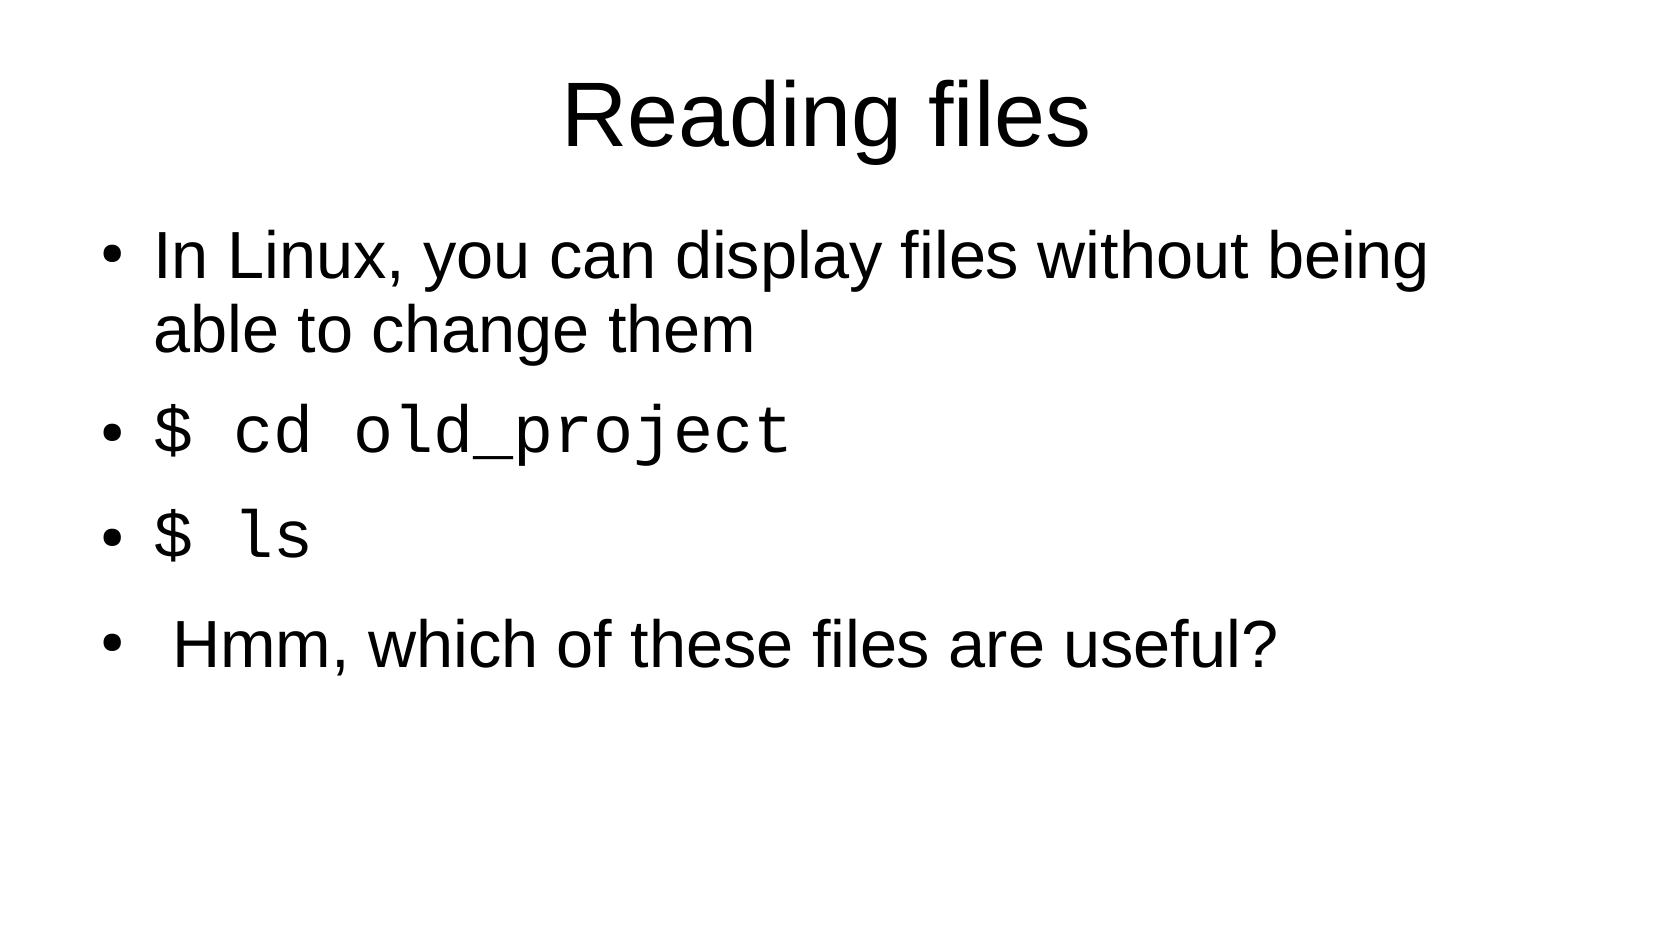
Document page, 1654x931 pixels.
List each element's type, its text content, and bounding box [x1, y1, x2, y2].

list In Linux, you can display files without being able to change them $ cd old_project $ ls Hmm, which of these files are useful? [82, 217, 1571, 758]
title Reading files [82, 37, 1571, 193]
